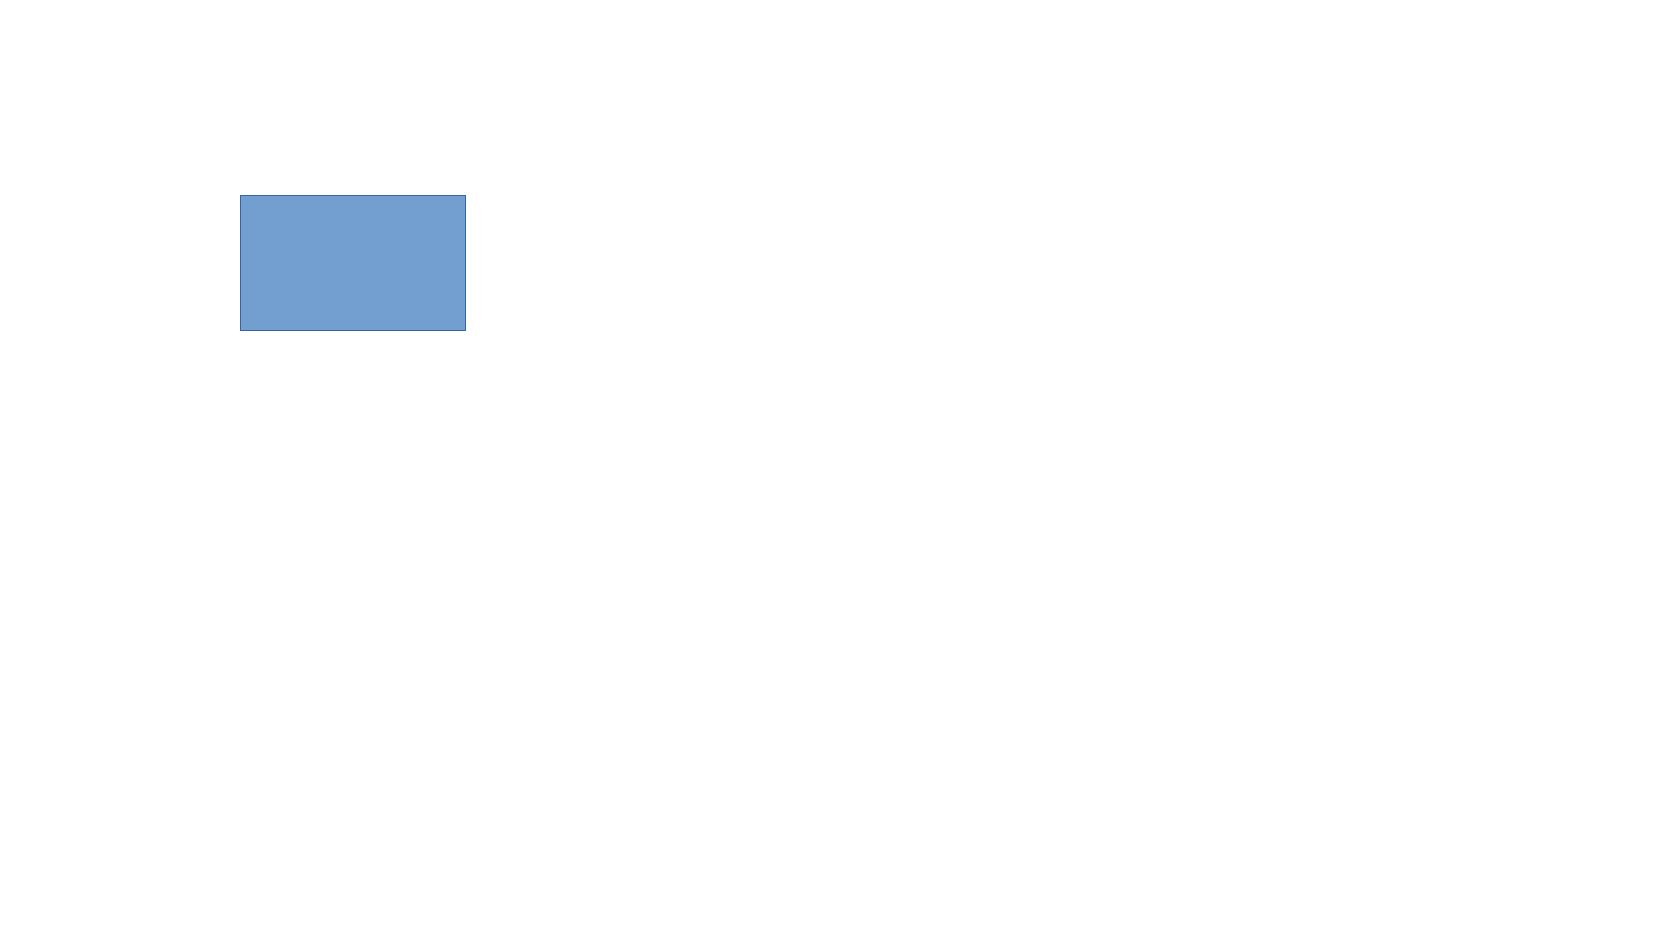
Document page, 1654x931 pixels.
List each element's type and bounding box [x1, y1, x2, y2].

text_box [240, 195, 466, 331]
